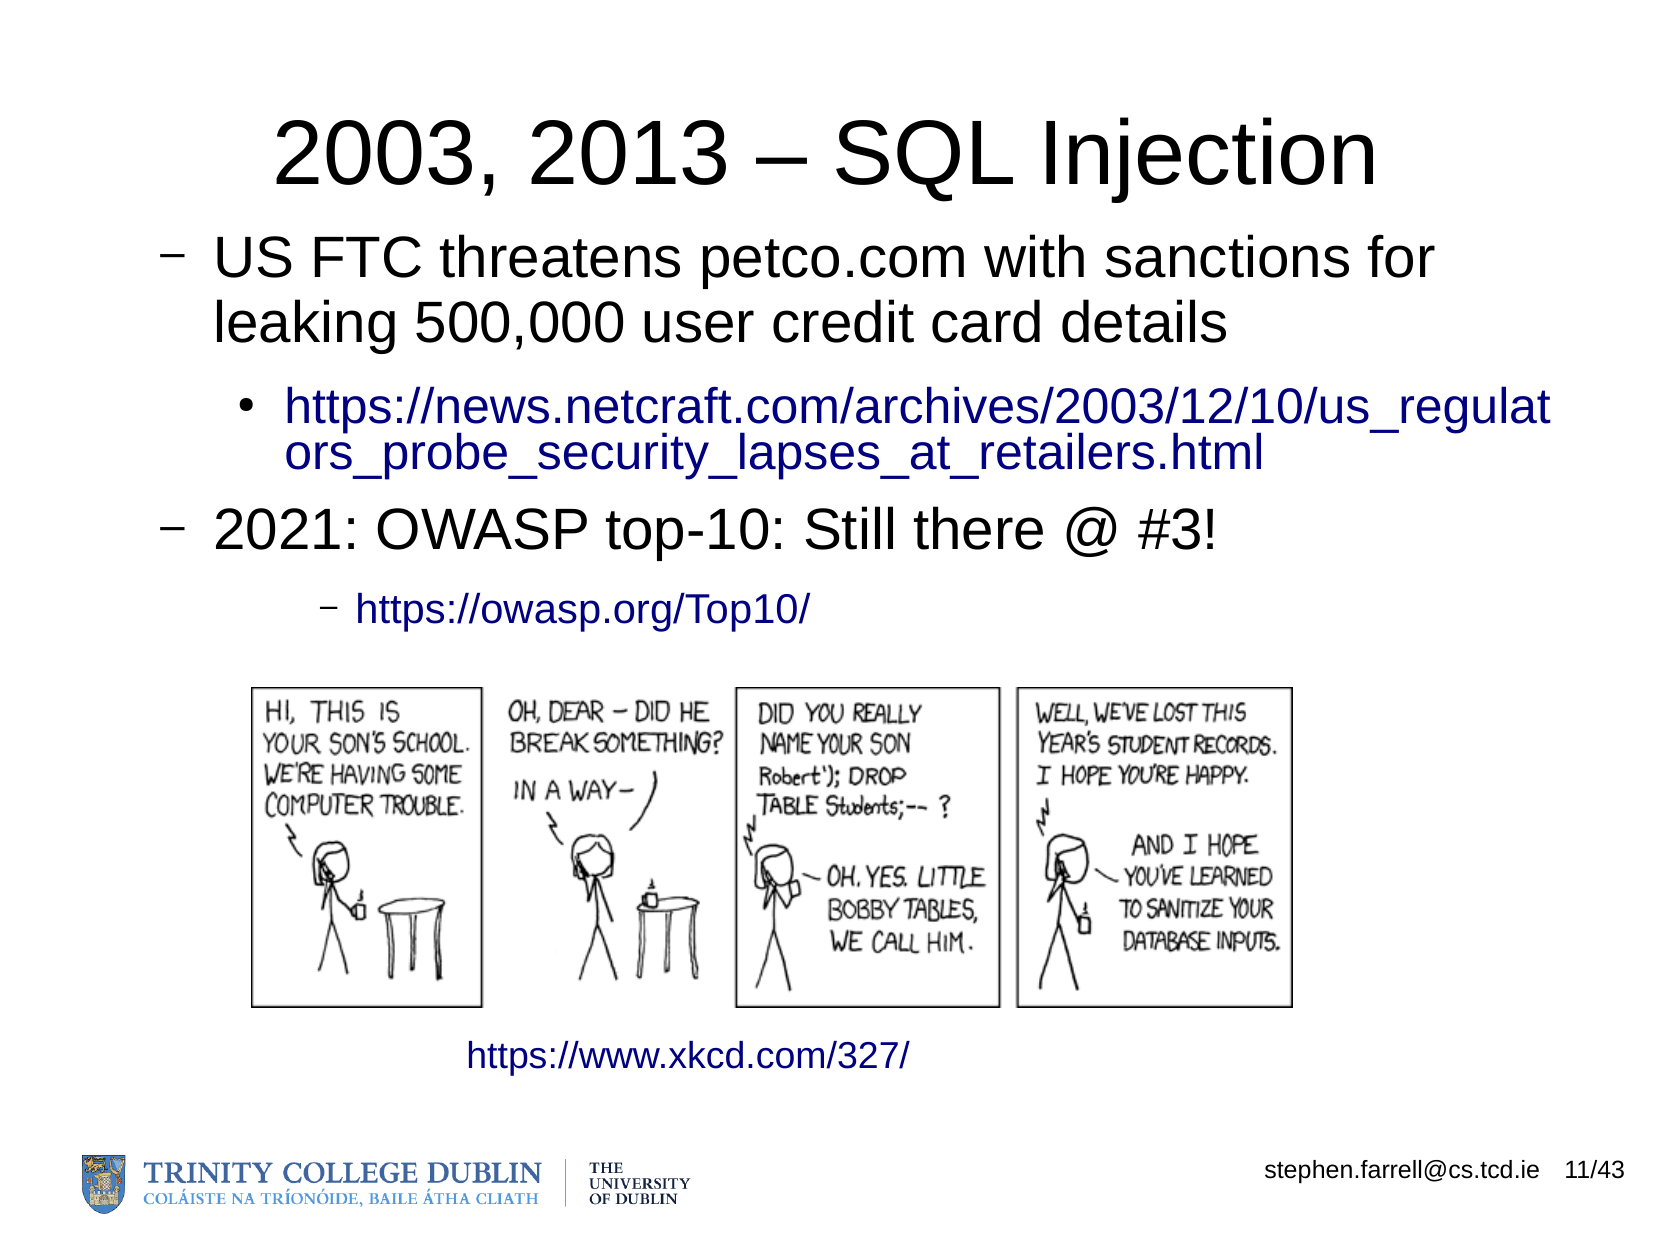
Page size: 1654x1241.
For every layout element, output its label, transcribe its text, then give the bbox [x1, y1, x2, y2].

text_box https://www.xkcd.com/327/ [451, 1026, 1090, 1126]
picture [82, 1155, 694, 1214]
title 2003, 2013 – SQL Injection [82, 49, 1571, 257]
picture [251, 687, 1293, 1008]
list US FTC threatens petco.com with sanctions for leaking 500,000 user credit card details https://news.netcraft.com/archives/2003/12/10/us_regulators_probe_security_lapses_at_retailers.html 2021: OWASP top-10: Still there @ #3! https://owasp.org/Top10/ [71, 225, 1561, 751]
